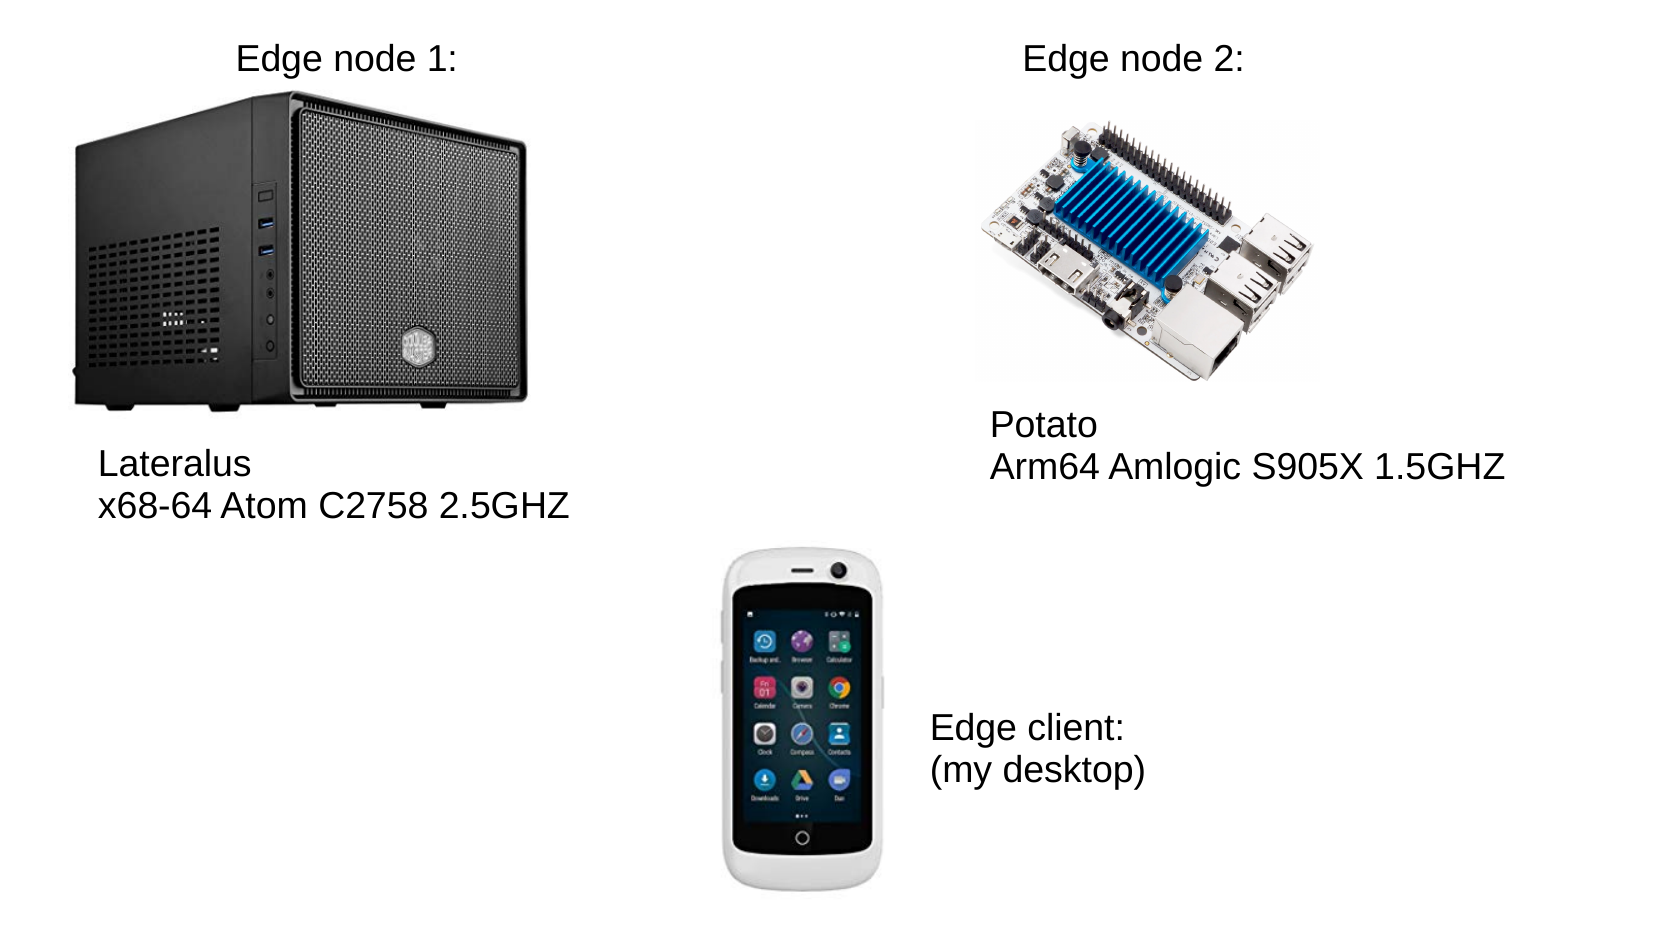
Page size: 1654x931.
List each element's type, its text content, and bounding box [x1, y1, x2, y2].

picture [60, 75, 541, 420]
text_box Potato Arm64 Amlogic S905X 1.5GHZ [975, 396, 1521, 496]
text_box Edge client: (my desktop) [915, 699, 1162, 841]
text_box Lateralus x68-64 Atom C2758 2.5GHZ [83, 435, 586, 534]
text_box Edge node 1: [220, 30, 474, 87]
picture [705, 540, 886, 901]
picture [975, 120, 1320, 382]
text_box Edge node 2: [1007, 30, 1261, 87]
